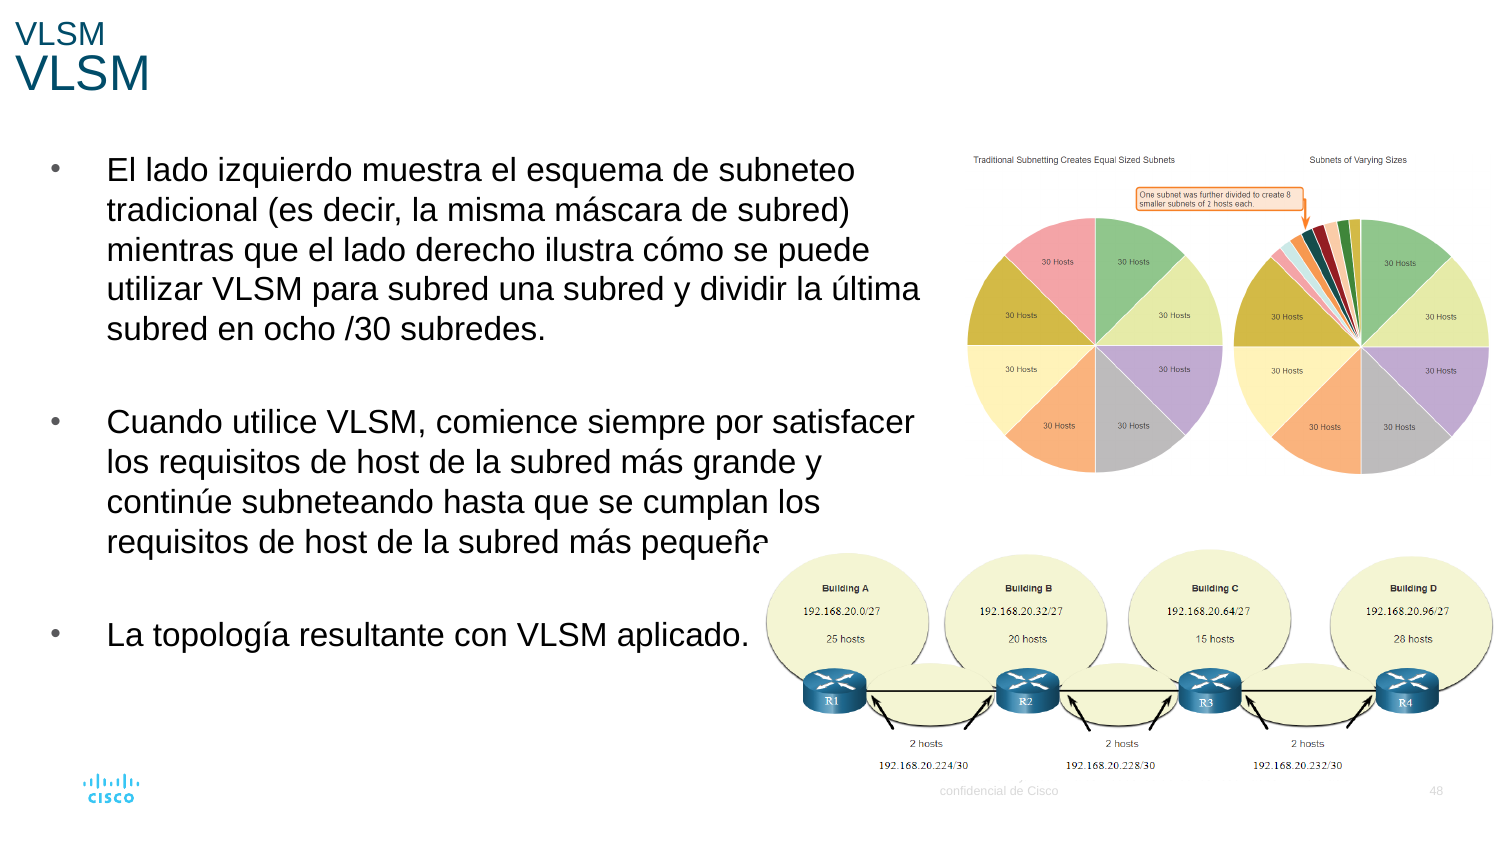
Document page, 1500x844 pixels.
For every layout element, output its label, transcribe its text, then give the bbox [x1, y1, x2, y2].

picture [759, 543, 1496, 780]
picture [965, 154, 1491, 476]
title VLSM VLSM [0, 0, 1369, 121]
list El lado izquierdo muestra el esquema de subneteo tradicional (es decir, la misma máscara de subred) mientras que el lado derecho ilustra cómo se puede utilizar VLSM para subred una subred y dividir la última subred en ocho /30 subredes. Cuando utilice VLSM, comience siempre por satisfacer los requisitos de host de la subred más grande y continúe subneteando hasta que se cumplan los requisitos de host de la subred más pequeña. La topología resultante con VLSM aplicado. [35, 140, 941, 536]
